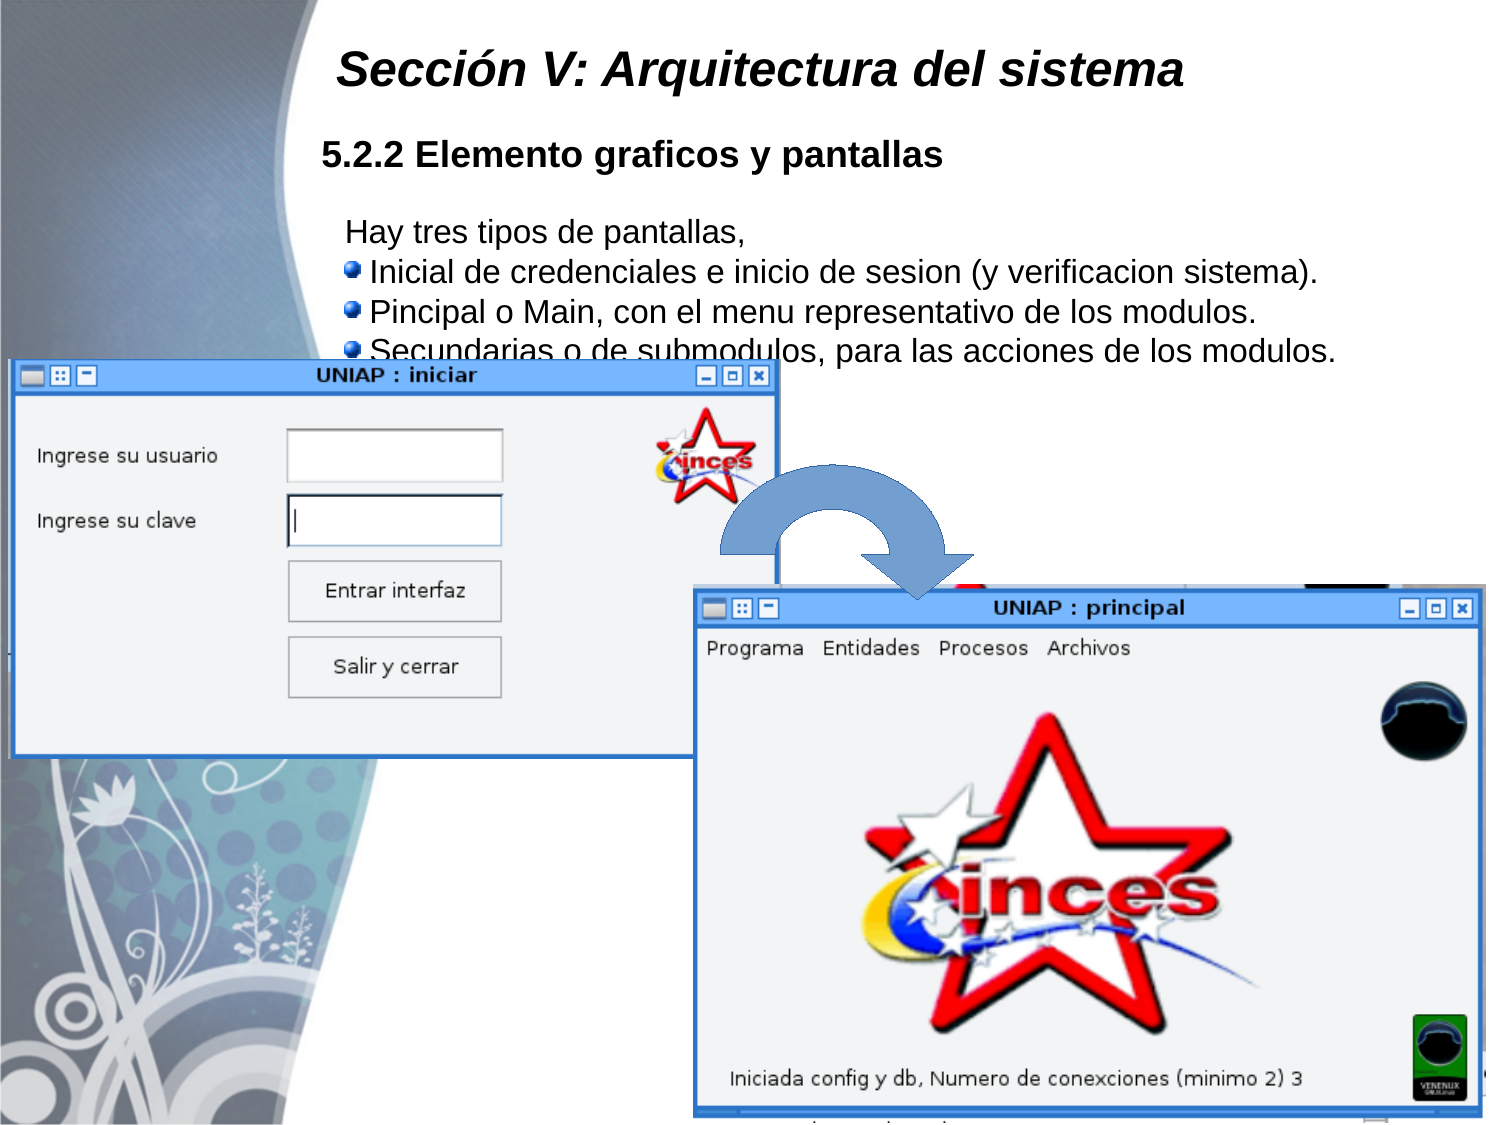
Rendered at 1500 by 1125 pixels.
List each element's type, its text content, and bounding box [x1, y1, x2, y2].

text_box Hay tres tipos de pantallas, Inicial de credenciales e inicio de sesion (y verificacion sistema). Pincipal o Main, con el menu representativo de los modulos. Secundarias o de submodulos, para las acciones de los modulos. [330, 202, 1471, 378]
text_box [720, 464, 974, 600]
picture [344, 301, 361, 318]
title Sección V: Arquitectura del sistema [75, 27, 1426, 106]
picture [344, 261, 361, 278]
text_box 5.2.2 Elemento graficos y pantallas [306, 122, 1397, 184]
picture [0, 0, 1486, 1125]
picture [344, 341, 361, 358]
